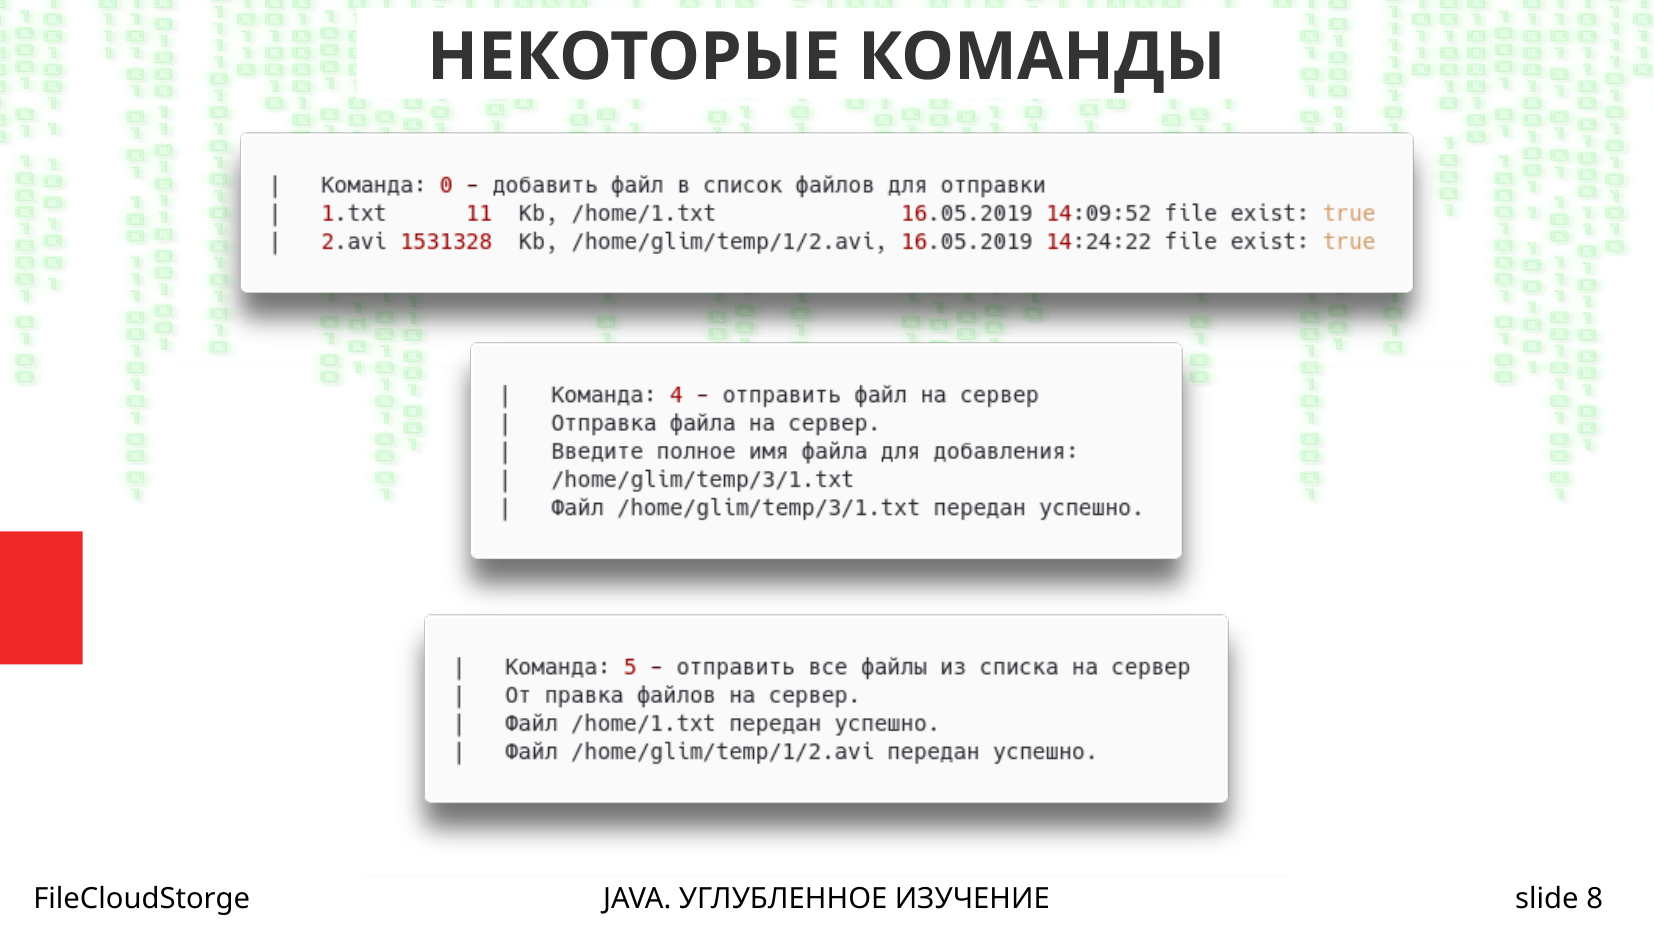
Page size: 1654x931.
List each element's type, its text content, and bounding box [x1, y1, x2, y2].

text_box FileCloudStorge [0, 876, 284, 917]
title НЕКОТОРЫЕ КОМАНДЫ [356, 14, 1298, 61]
text_box slide 8 [1464, 876, 1654, 917]
text_box JAVA. УГЛУБЛЕННОЕ ИЗУЧЕНИЕ [546, 877, 1108, 931]
picture [0, 0, 1654, 877]
